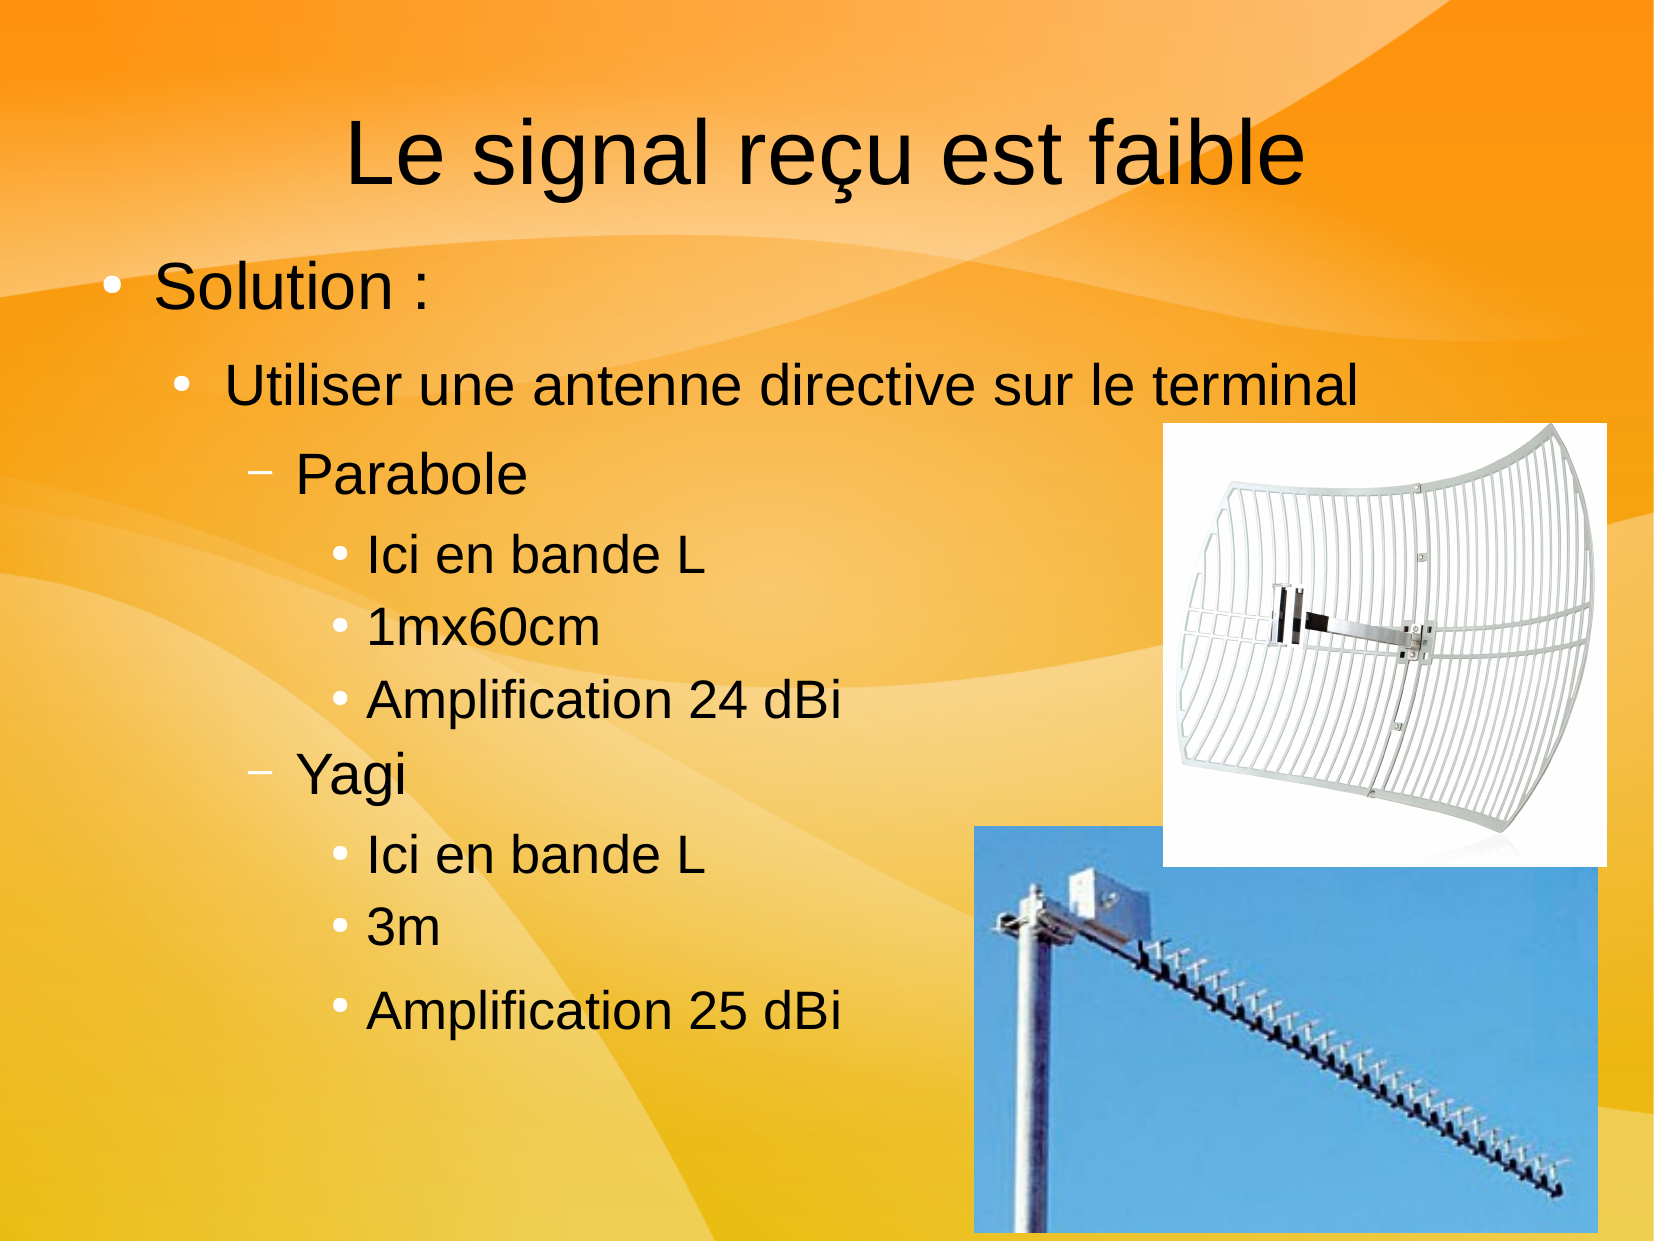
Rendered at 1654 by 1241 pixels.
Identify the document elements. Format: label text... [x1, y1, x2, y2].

title Le signal reçu est faible [82, 49, 1571, 248]
list Solution : Utiliser une antenne directive sur le terminal Parabole Ici en bande L 1mx60cm Amplification 24 dBi Yagi Ici en bande L 3m Amplification 25 dBi [82, 248, 1571, 1233]
picture [0, 0, 1654, 1241]
